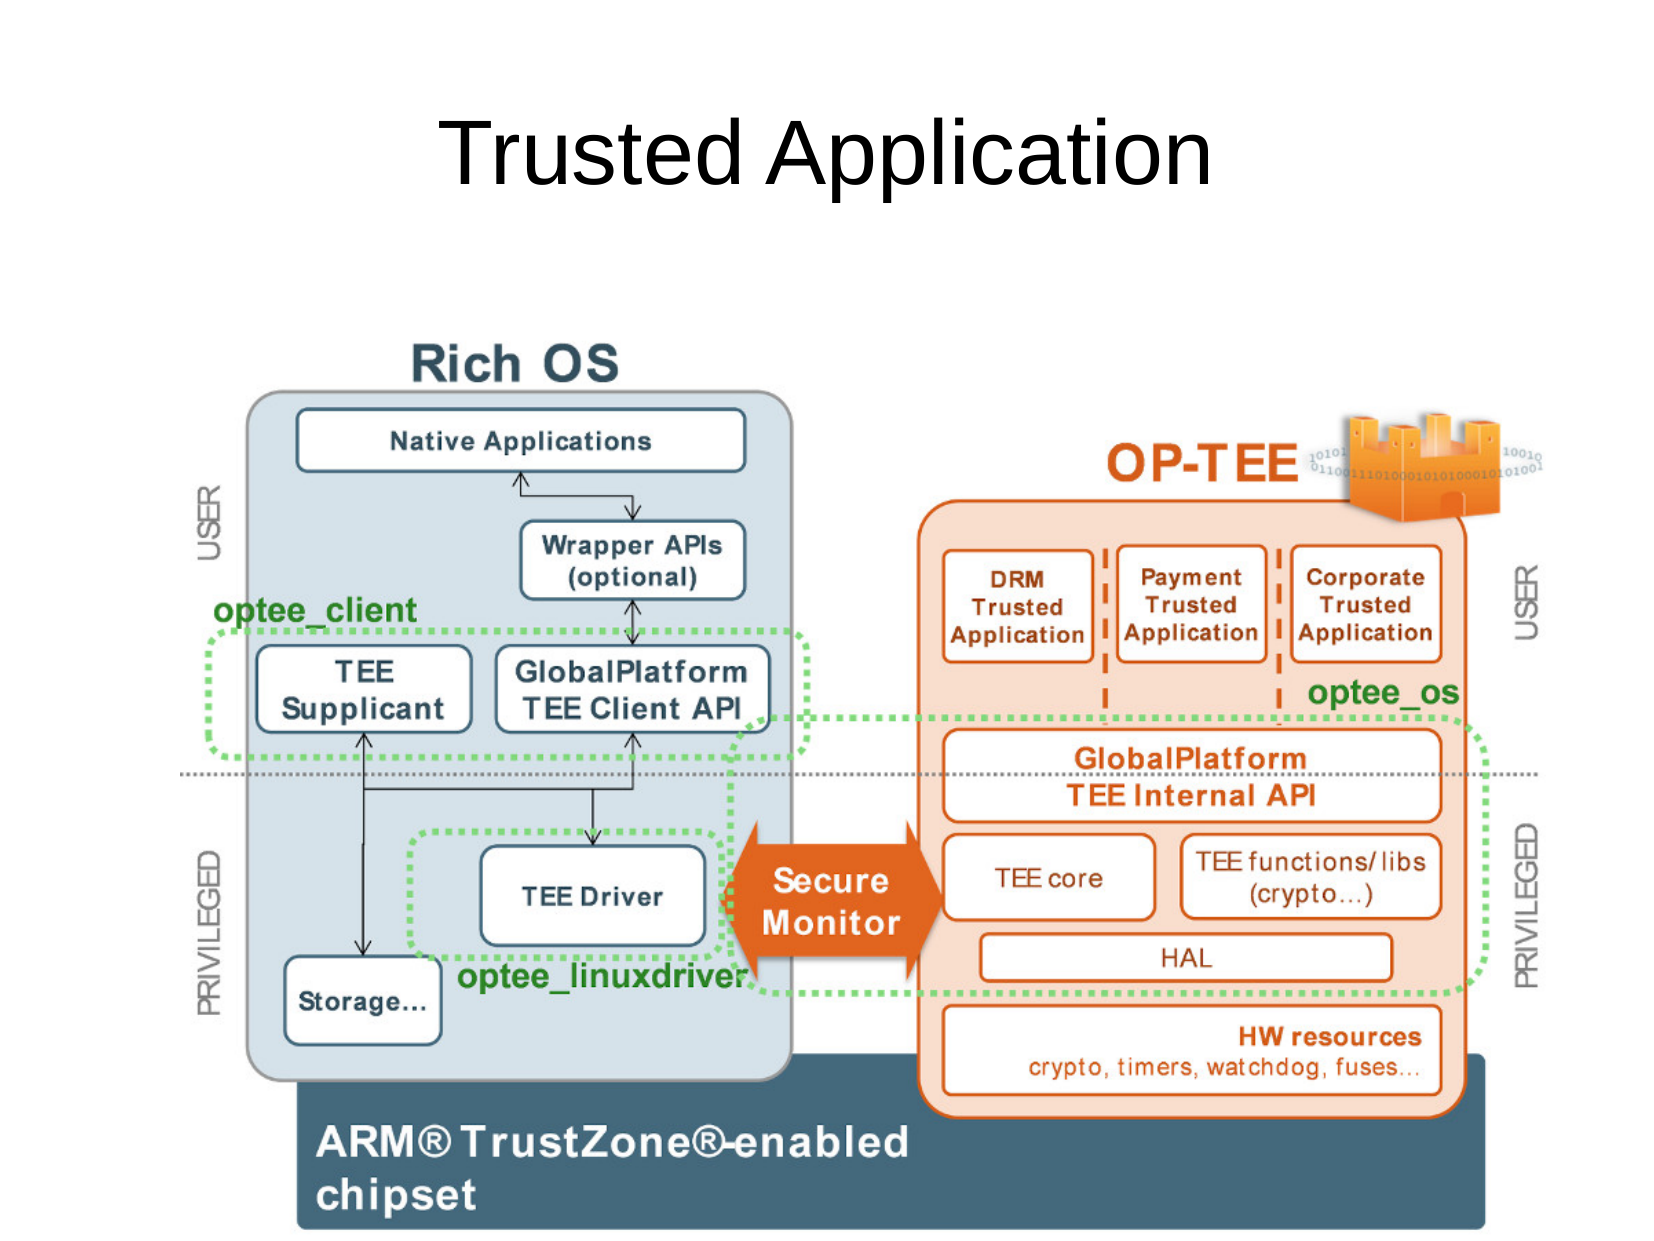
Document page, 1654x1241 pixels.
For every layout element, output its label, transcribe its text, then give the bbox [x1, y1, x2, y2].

title Trusted Application [82, 49, 1571, 257]
picture [180, 330, 1557, 1241]
